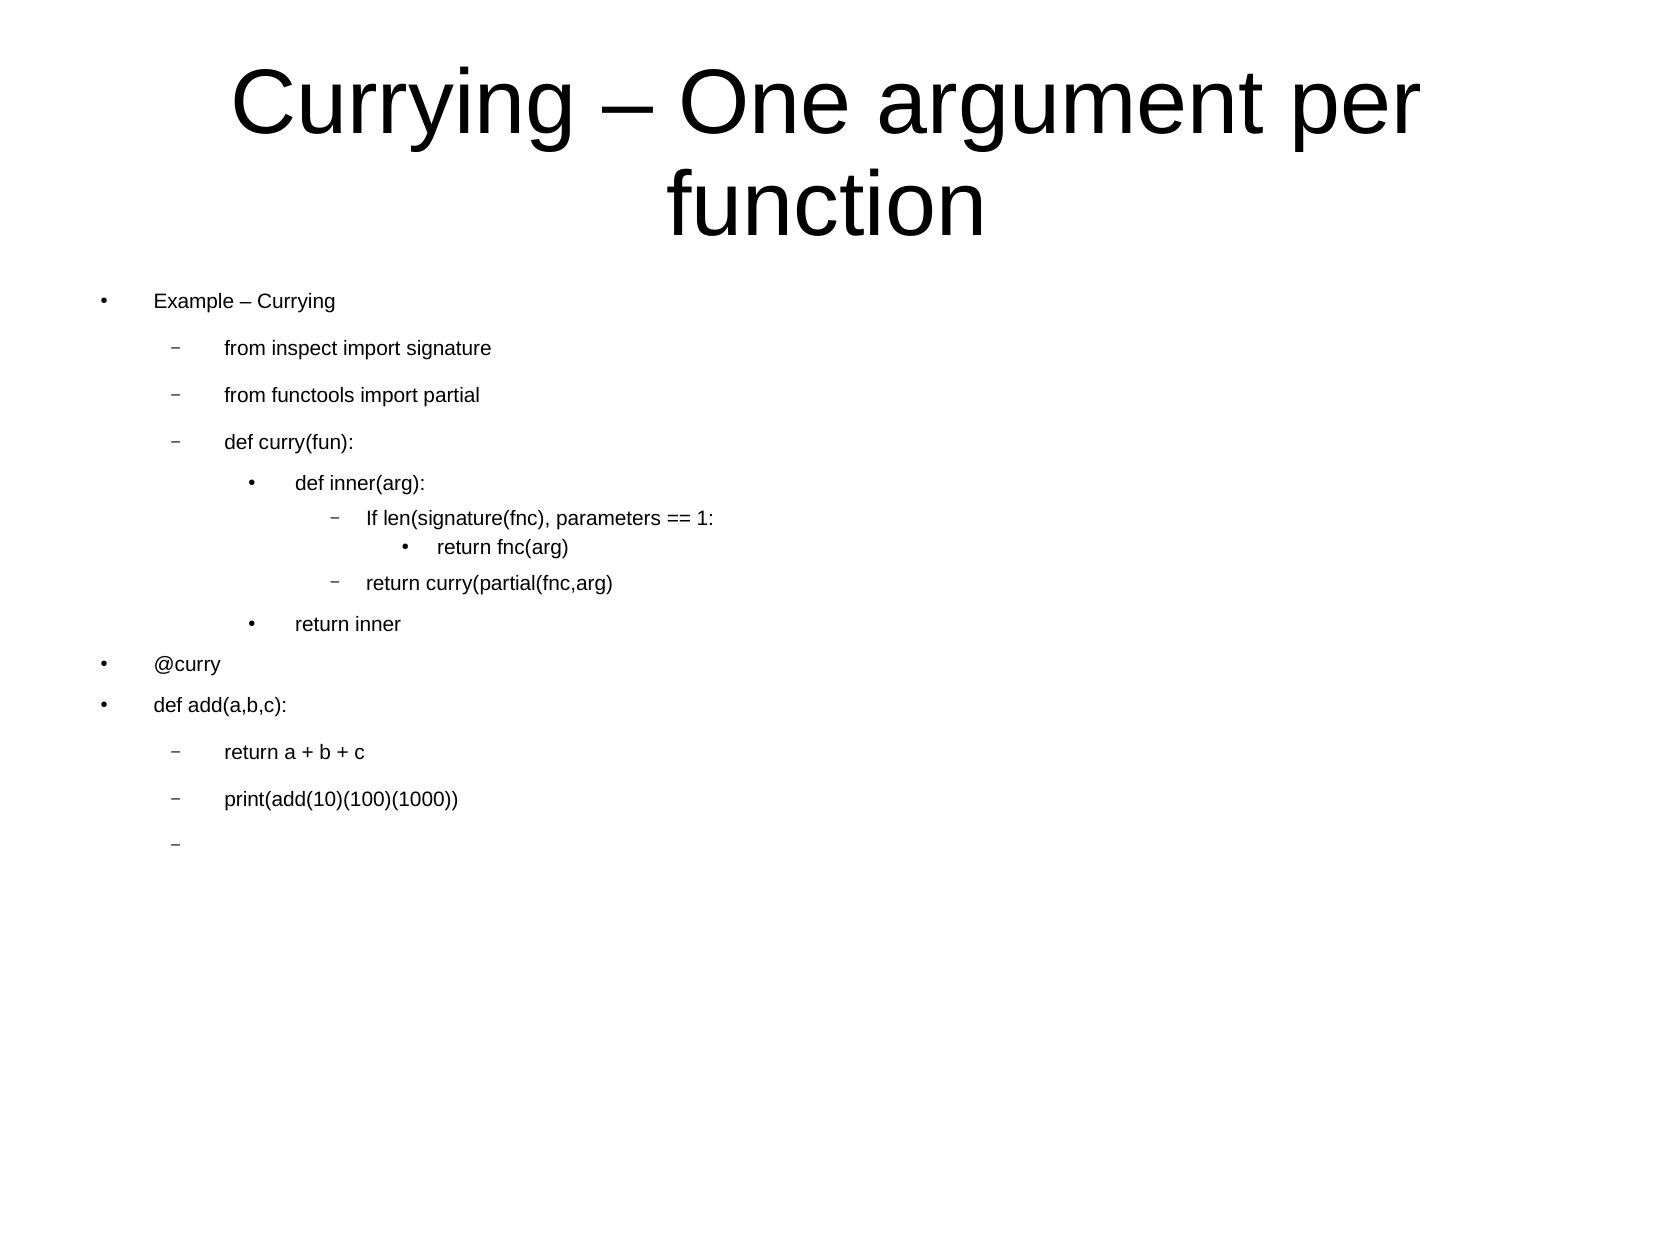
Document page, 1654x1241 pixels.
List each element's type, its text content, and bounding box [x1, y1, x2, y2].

list Example – Currying from inspect import signature from functools import partial def curry(fun): def inner(arg): If len(signature(fnc), parameters == 1: return fnc(arg) return curry(partial(fnc,arg) return inner @curry def add(a,b,c): return a + b + c print(add(10)(100)(1000)) [82, 290, 1571, 1229]
title Currying – One argument per function [82, 49, 1571, 257]
